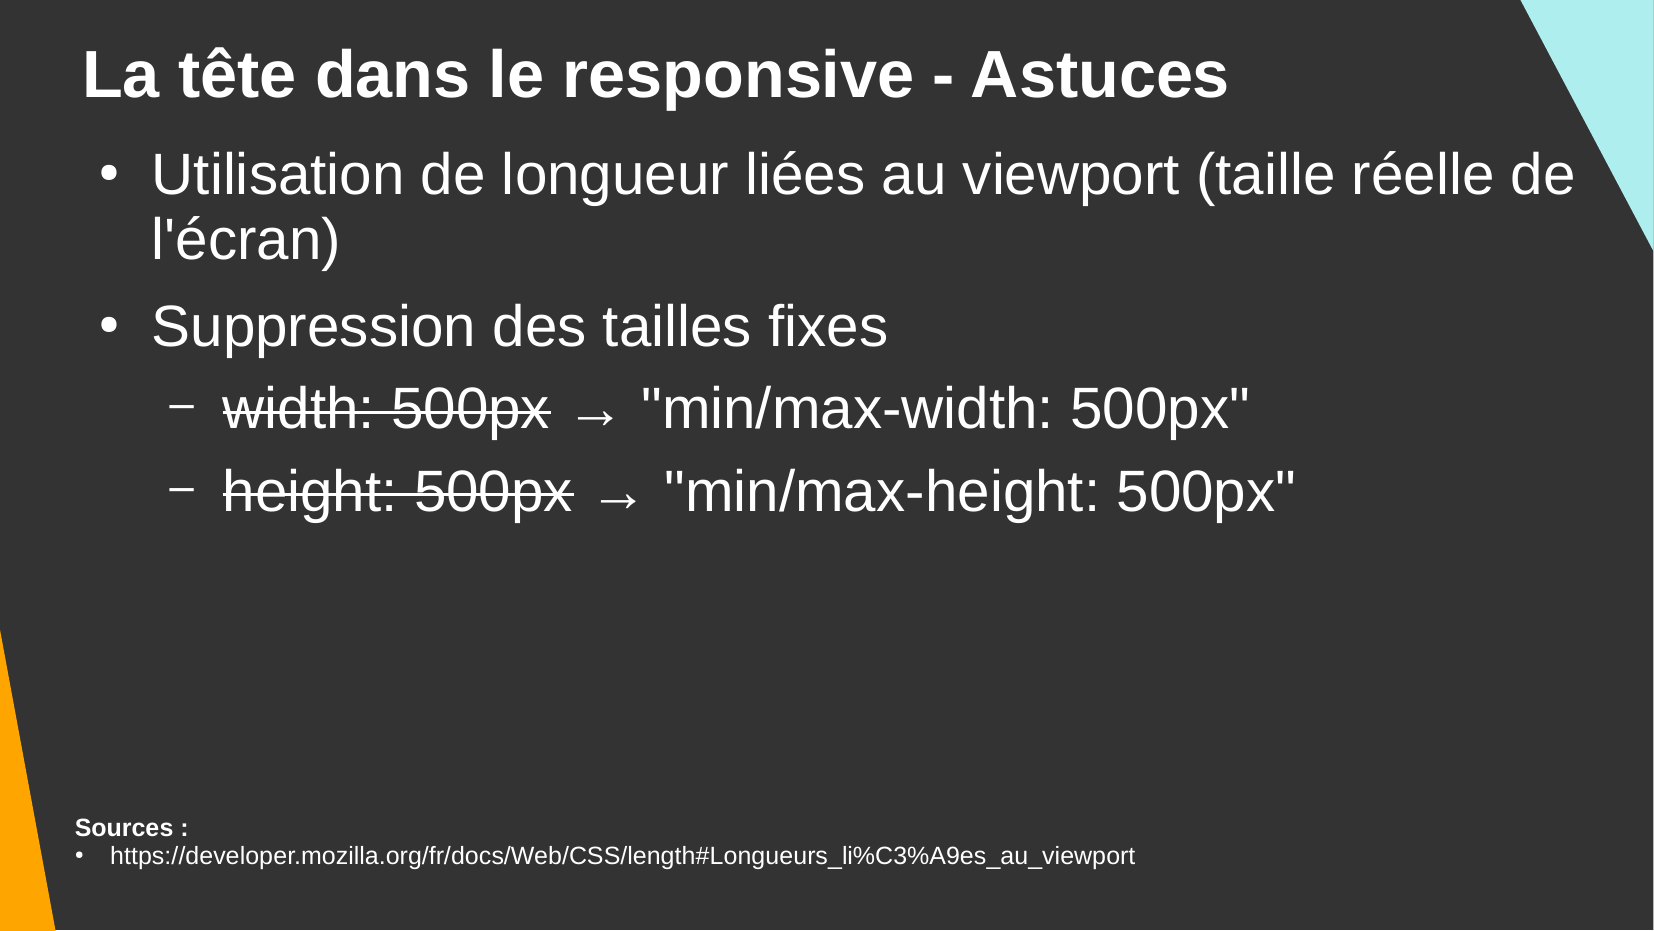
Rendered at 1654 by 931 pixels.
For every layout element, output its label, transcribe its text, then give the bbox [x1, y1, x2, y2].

text_box [1520, 0, 1654, 253]
list Utilisation de longueur liées au viewport (taille réelle de l'écran) Suppression des tailles fixes width: 500px → "min/max-width: 500px" height: 500px → "min/max-height: 500px" [80, 141, 1605, 768]
title La tête dans le responsive - Astuces [82, 37, 1571, 112]
text_box [0, 629, 56, 931]
text_box Sources : https://developer.mozilla.org/fr/docs/Web/CSS/length#Longueurs_li%C3%A9es_au_viewport [60, 806, 1546, 931]
